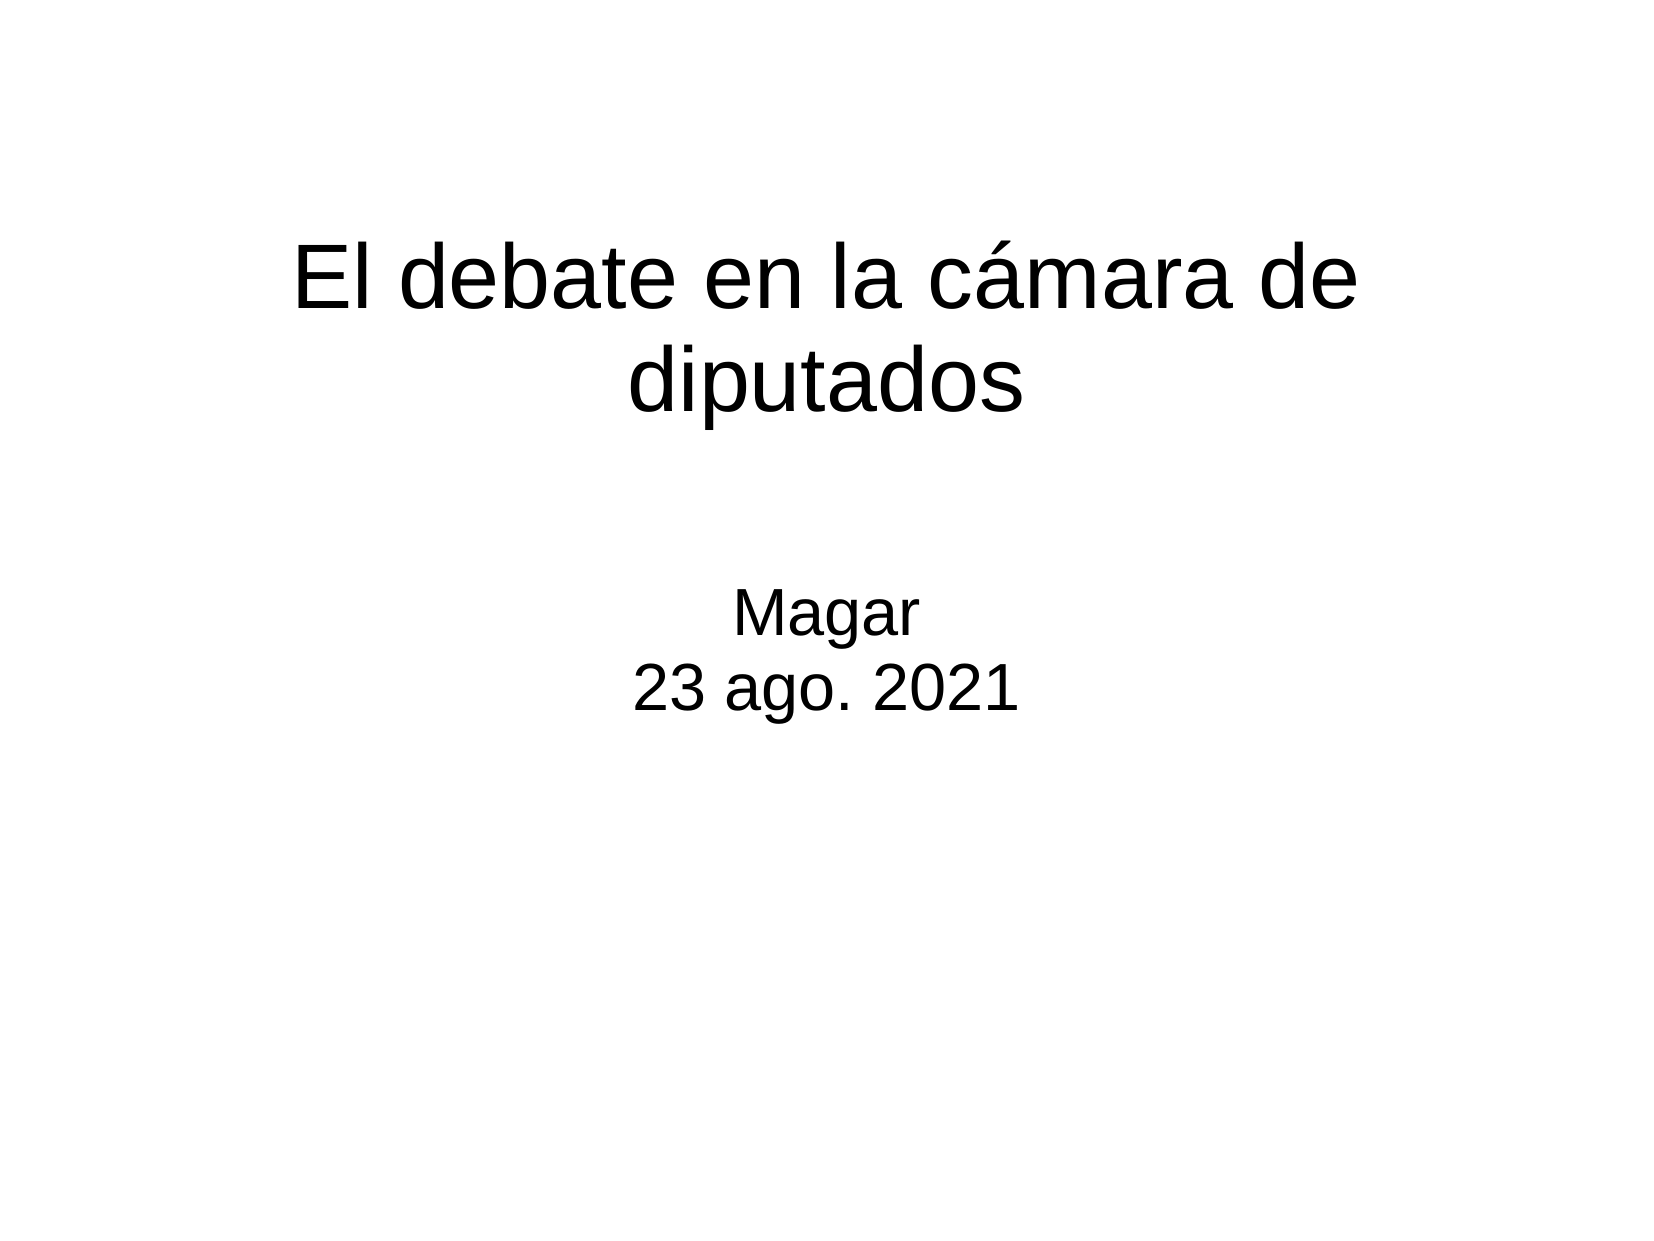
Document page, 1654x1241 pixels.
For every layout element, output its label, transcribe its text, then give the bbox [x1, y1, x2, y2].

title El debate en la cámara de diputados [82, 225, 1571, 290]
subtitle Magar 23 ago. 2021 [82, 290, 1571, 1010]
